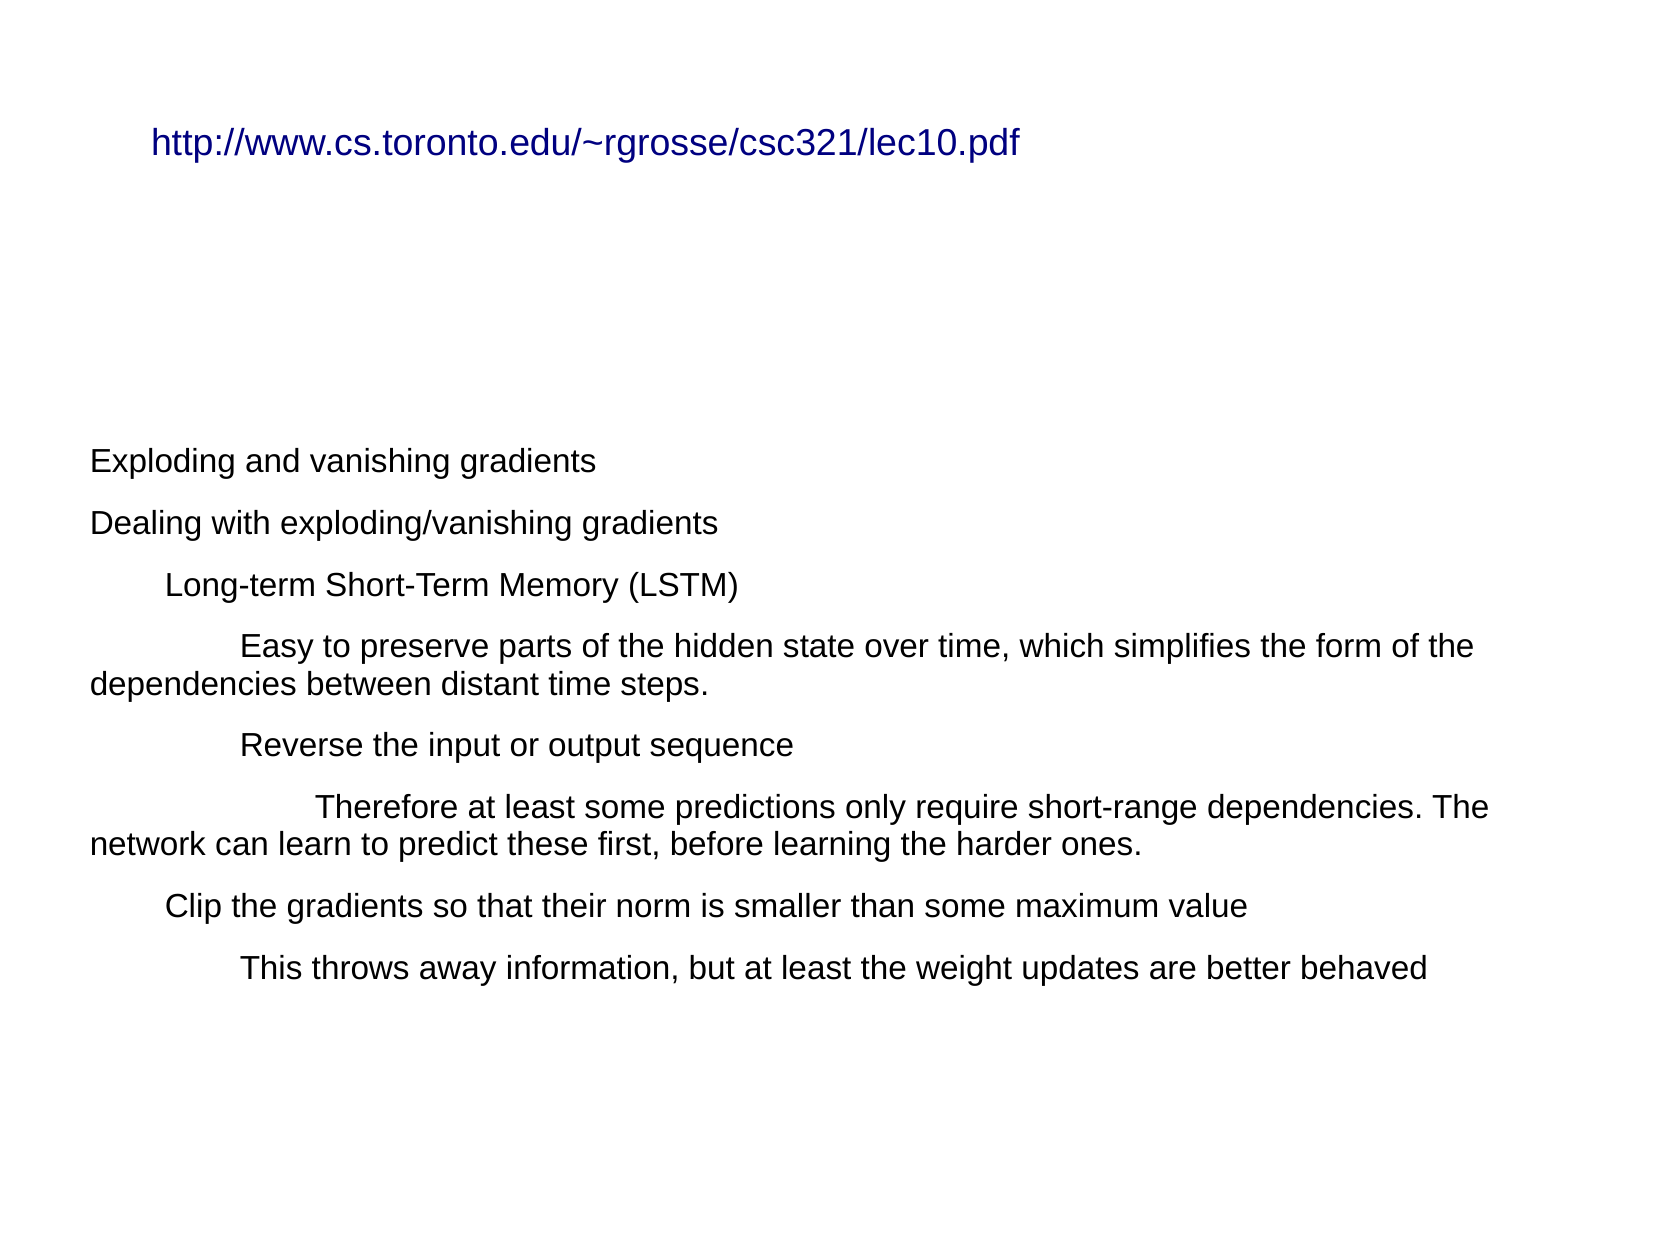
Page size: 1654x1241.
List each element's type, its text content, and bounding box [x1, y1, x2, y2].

text_box Exploding and vanishing gradients Dealing with exploding/vanishing gradients Long-term Short-Term Memory (LSTM) Easy to preserve parts of the hidden state over time, which simplifies the form of the dependencies between distant time steps. Reverse the input or output sequence Therefore at least some predictions only require short-range dependencies. The network can learn to predict these first, before learning the harder ones. Clip the gradients so that their norm is smaller than some maximum value This throws away information, but at least the weight updates are better behaved [75, 435, 1621, 1021]
text_box http://www.cs.toronto.edu/~rgrosse/csc321/lec10.pdf [136, 114, 1036, 256]
